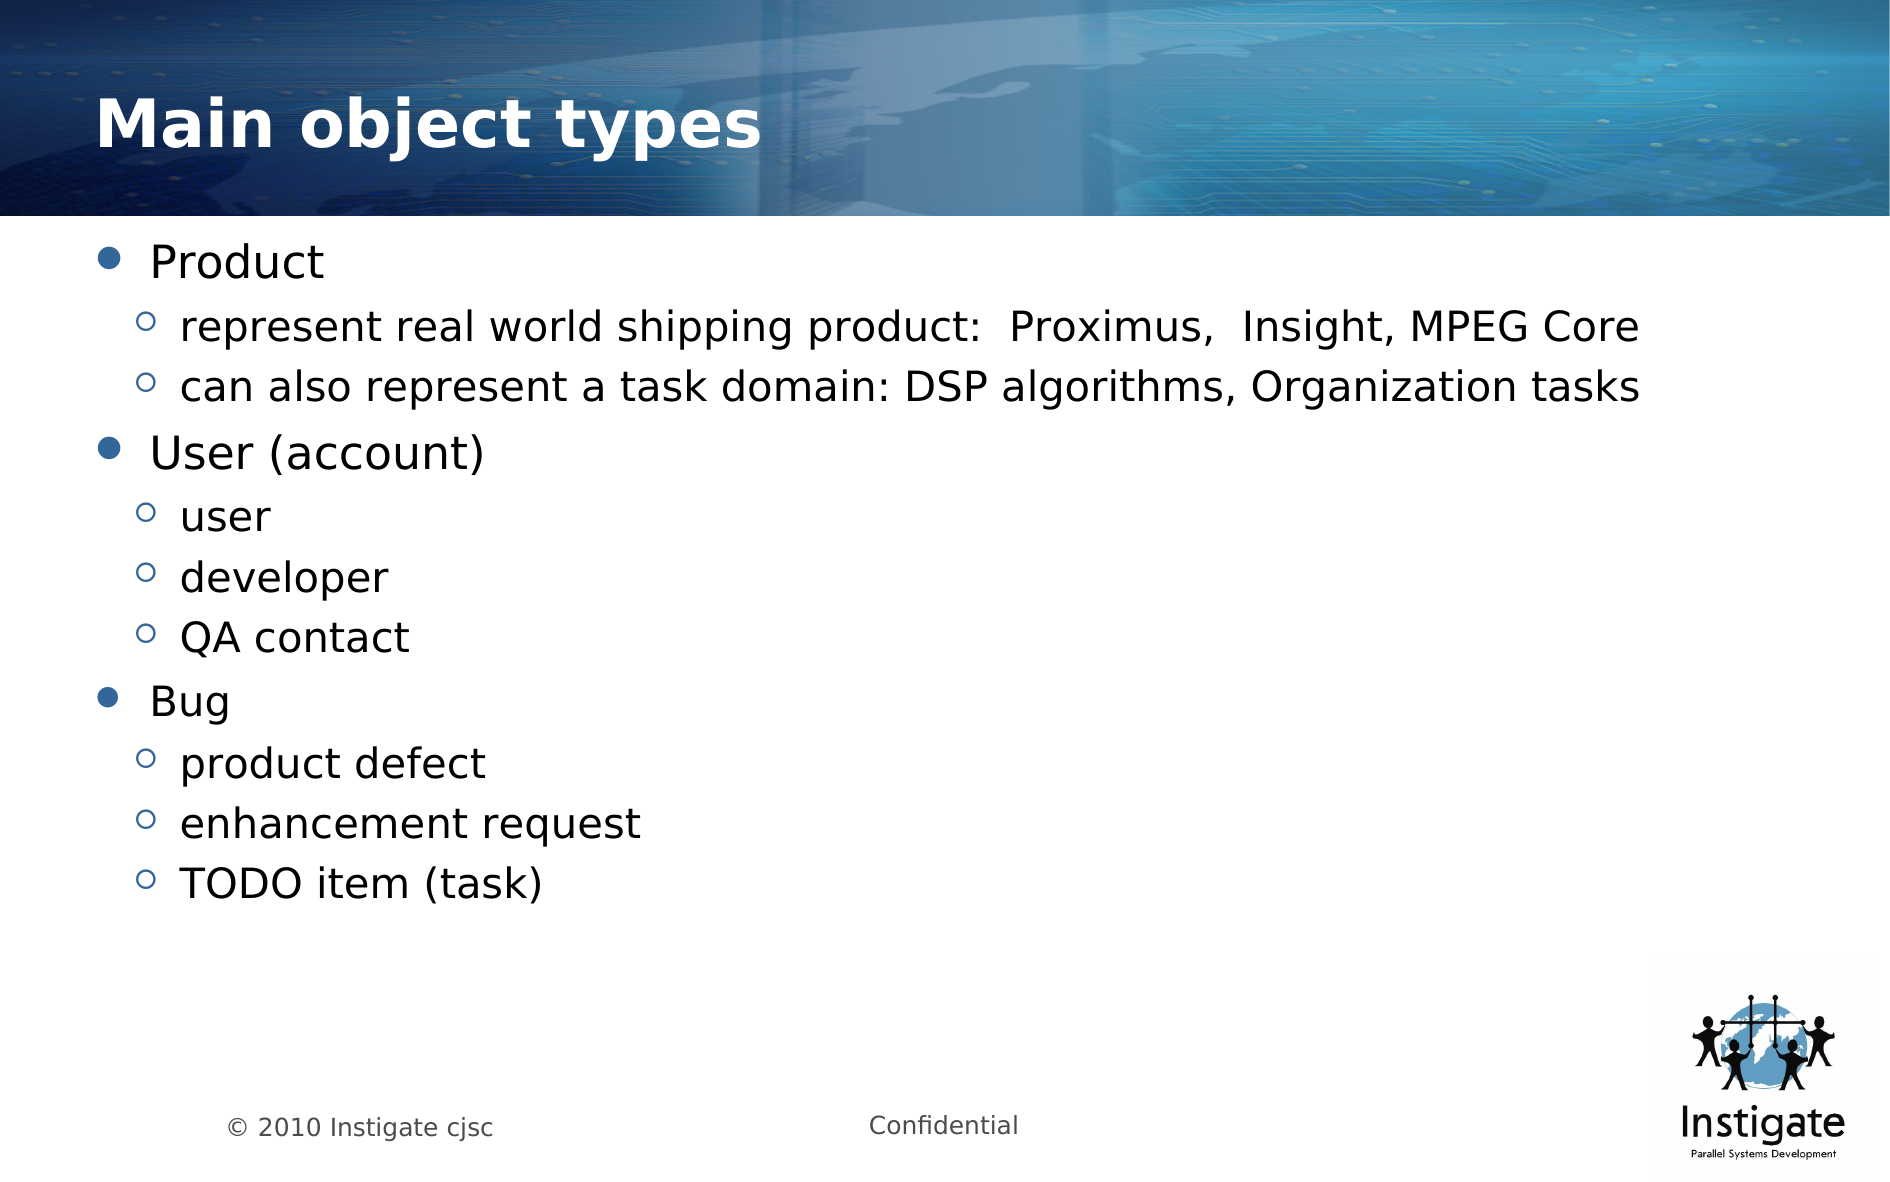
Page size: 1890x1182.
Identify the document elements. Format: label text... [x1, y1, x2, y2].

title Main object types [94, 54, 1793, 210]
picture [0, 0, 1890, 216]
picture [1650, 956, 1876, 1182]
list Product represent real world shipping product: Proximus, Insight, MPEG Core can also represent a task domain: DSP algorithms, Organization tasks User (account) user developer QA contact Bug product defect enhancement request TODO item (task) [59, 236, 1831, 1001]
